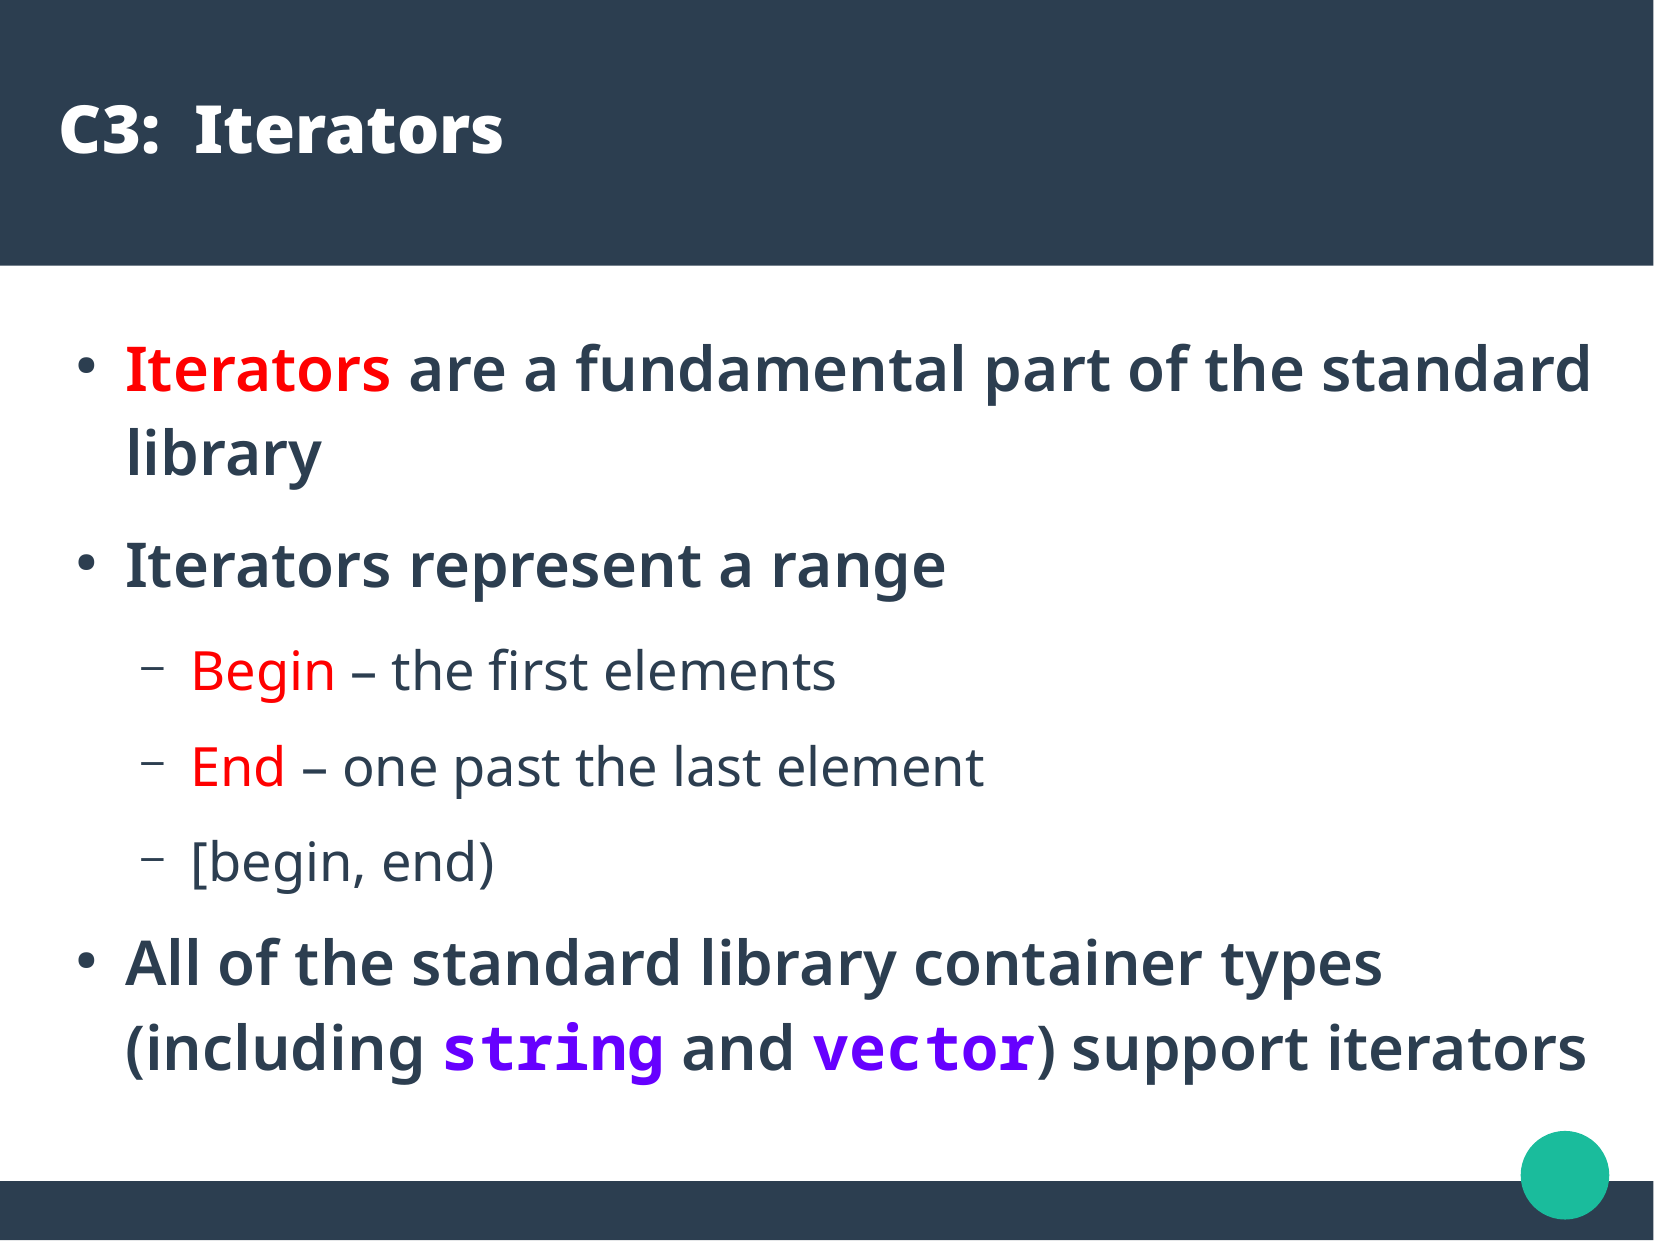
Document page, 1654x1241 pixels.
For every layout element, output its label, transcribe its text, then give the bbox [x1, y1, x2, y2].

list Iterators are a fundamental part of the standard library Iterators represent a range Begin – the first elements End – one past the last element [begin, end) All of the standard library container types (including string and vector) support iterators [59, 324, 1595, 1152]
title C3: Iterators [59, 49, 1595, 207]
